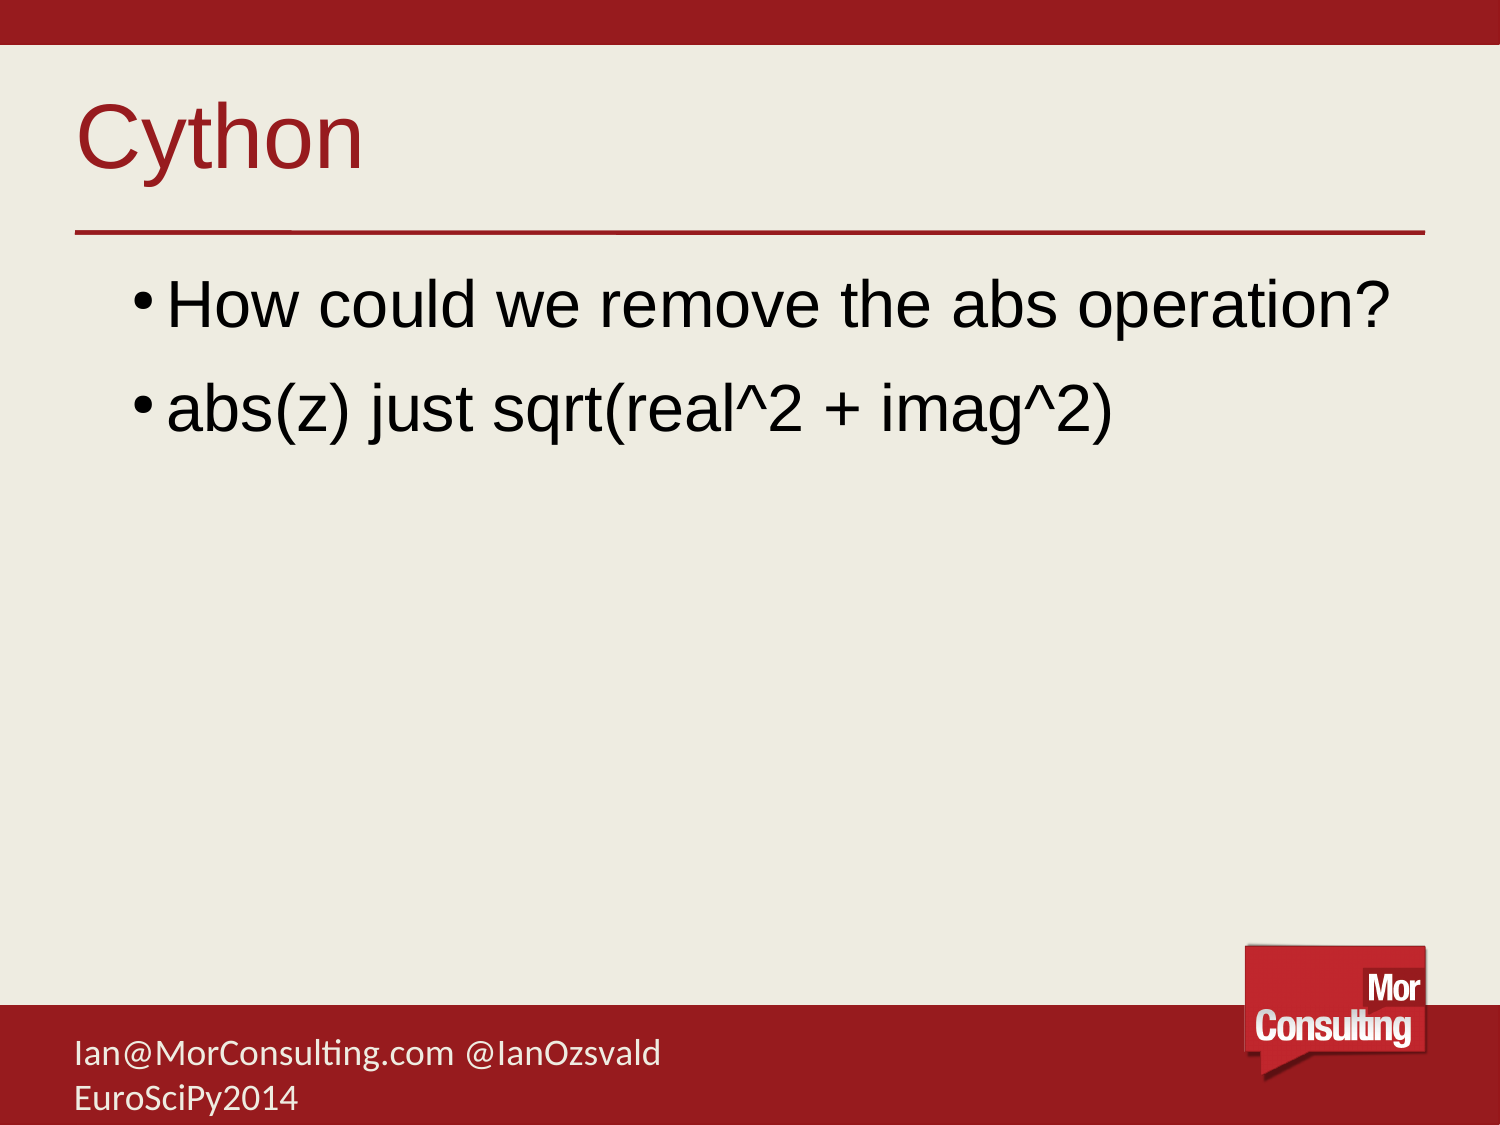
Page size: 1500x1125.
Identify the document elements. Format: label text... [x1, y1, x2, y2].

title Cython [74, 44, 1425, 232]
list How could we remove the abs operation? abs(z) just sqrt(real^2 + imag^2) [75, 263, 1395, 916]
picture [1230, 935, 1438, 1089]
